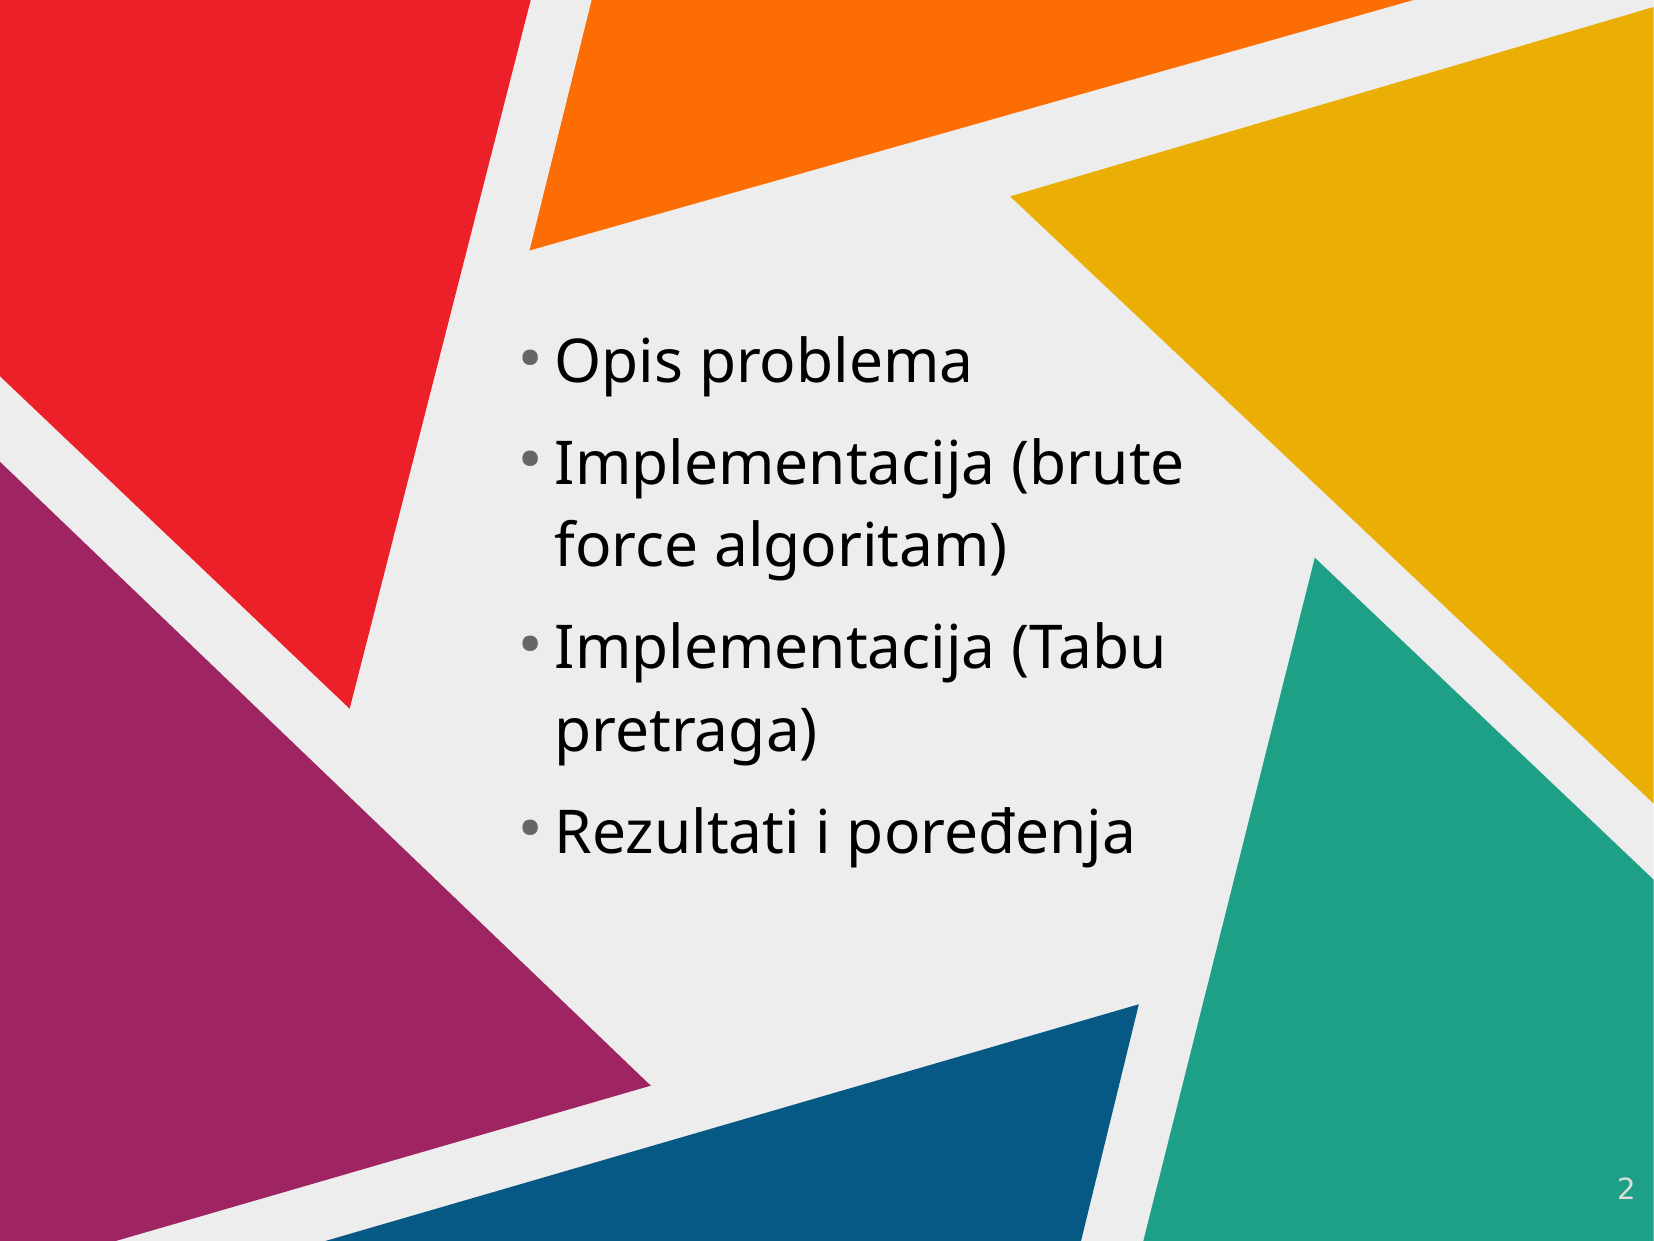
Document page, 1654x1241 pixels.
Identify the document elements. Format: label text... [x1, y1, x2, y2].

list Opis problema Implementacija (brute force algoritam) Implementacija (Tabu pretraga) Rezultati i poređenja [507, 317, 1231, 875]
